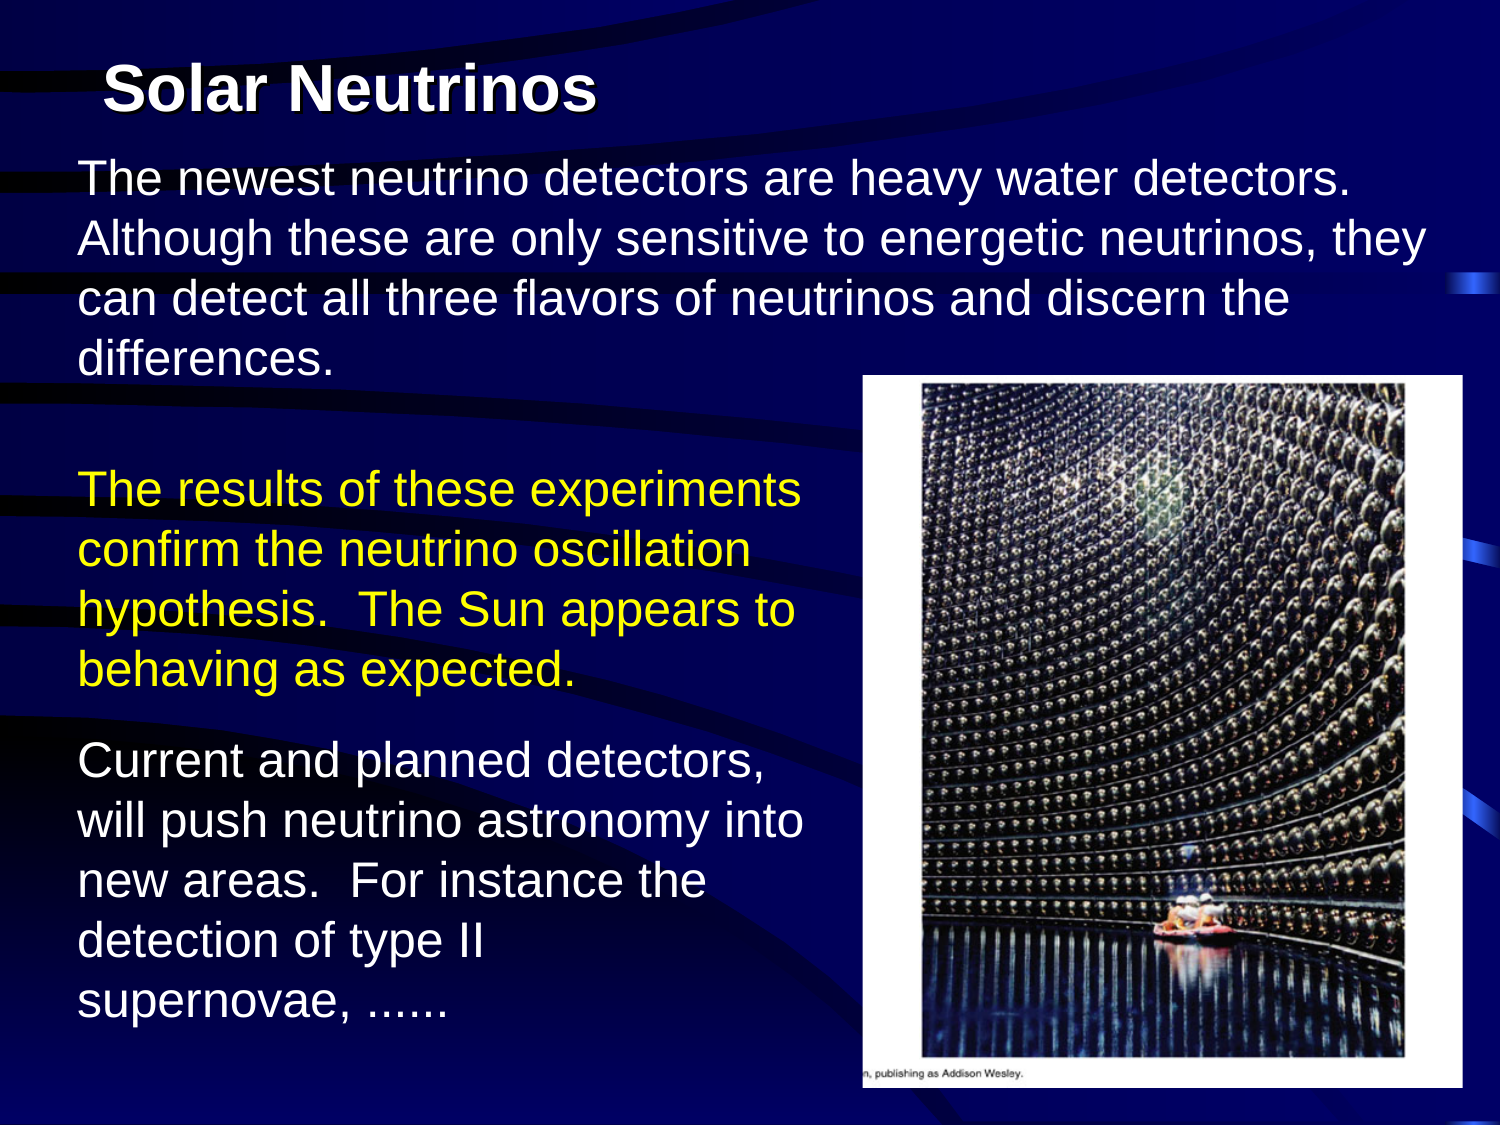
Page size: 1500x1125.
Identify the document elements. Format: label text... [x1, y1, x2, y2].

text_box Solar Neutrinos [87, 37, 788, 133]
text_box The results of these experiments confirm the neutrino oscillation hypothesis. The Sun appears to behaving as expected. Current and planned detectors, will push neutrino astronomy into new areas. For instance the detection of type II supernovae, ...... [62, 448, 863, 1036]
picture [862, 393, 1463, 1088]
text_box The newest neutrino detectors are heavy water detectors. Although these are only sensitive to energetic neutrinos, they can detect all three flavors of neutrinos and discern the differences. [62, 137, 1463, 393]
